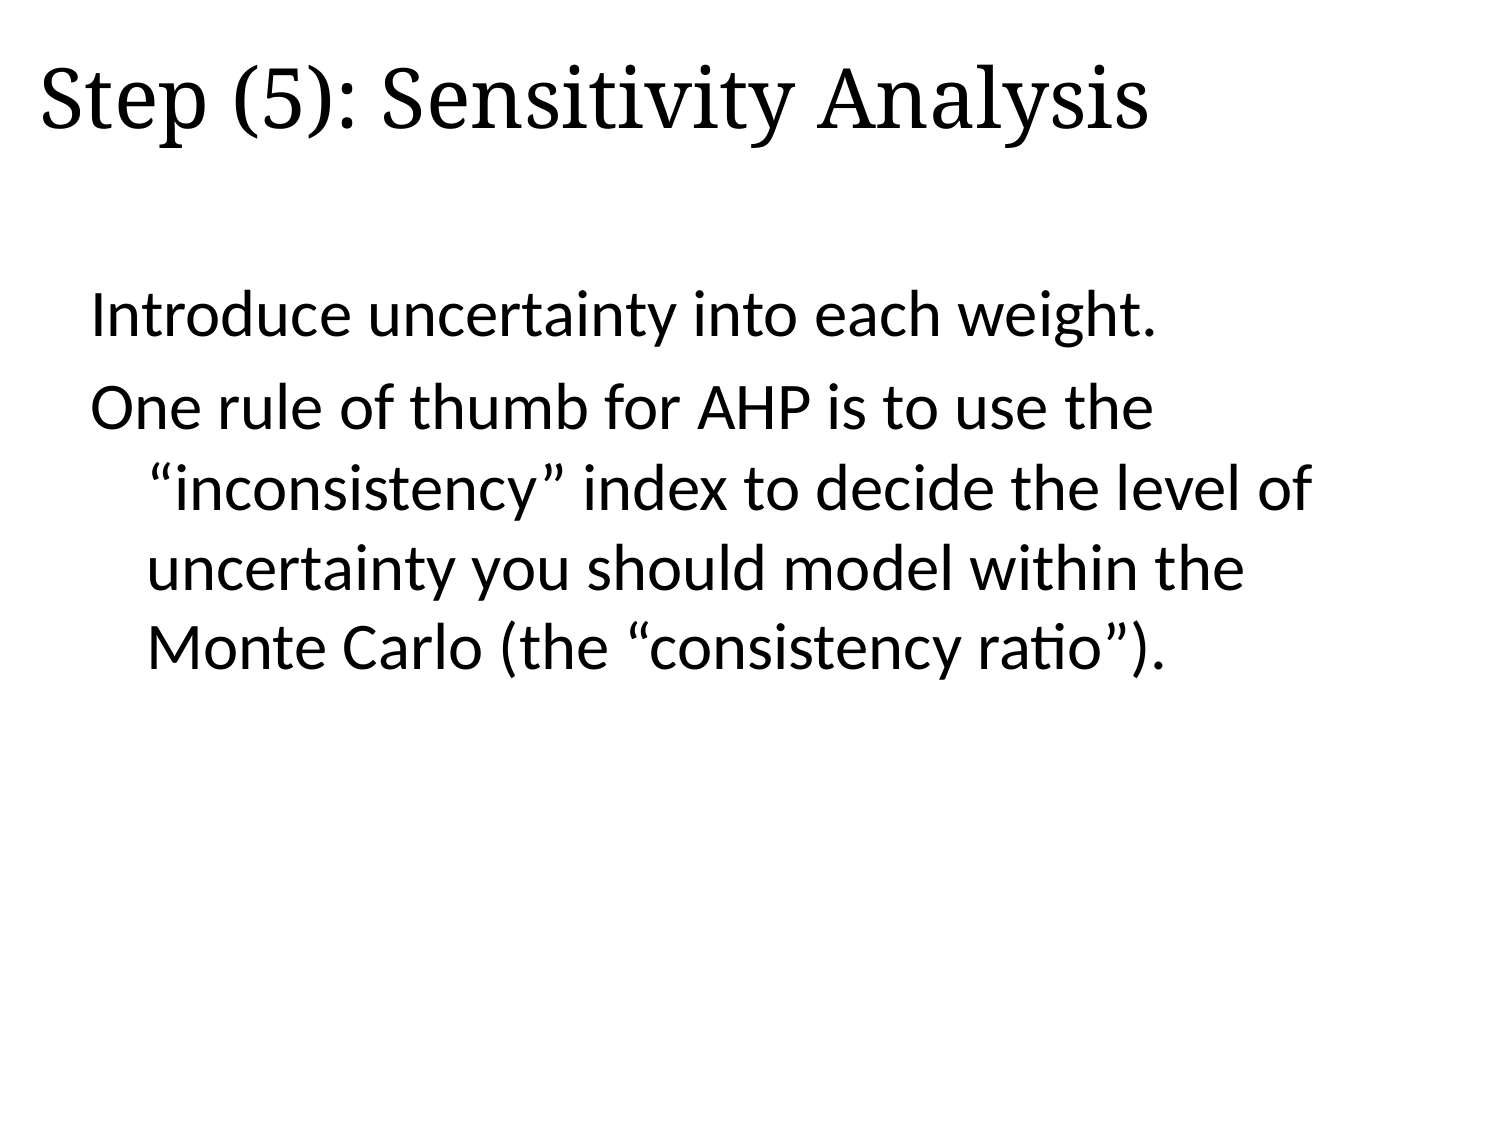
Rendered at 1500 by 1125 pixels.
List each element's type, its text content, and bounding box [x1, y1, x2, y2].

text_box Step (5): Sensitivity Analysis [24, 37, 1475, 153]
list Introduce uncertainty into each weight. One rule of thumb for AHP is to use the “inconsistency” index to decide the level of uncertainty you should model within the Monte Carlo (the “consistency ratio”). [75, 262, 1425, 1005]
